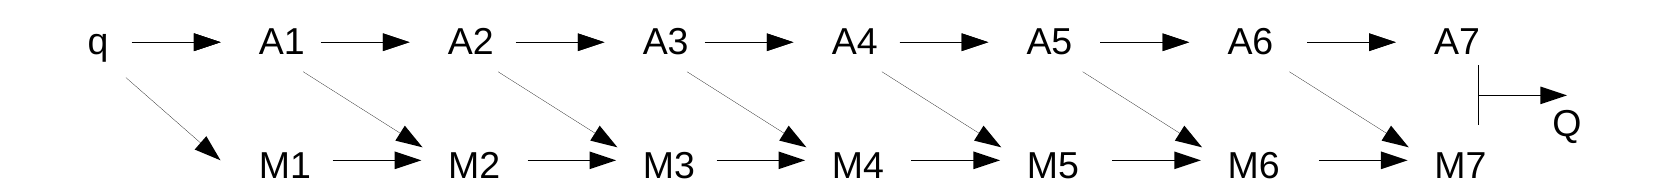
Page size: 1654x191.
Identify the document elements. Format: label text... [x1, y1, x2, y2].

text_box A5 [1011, 12, 1088, 70]
text_box M1 [244, 136, 326, 191]
text_box A6 [1212, 12, 1289, 70]
text_box A3 [628, 12, 704, 70]
text_box A4 [817, 12, 893, 70]
text_box A2 [433, 12, 509, 70]
text_box A7 [1419, 12, 1495, 70]
text_box M4 [817, 136, 899, 191]
text_box Q [1537, 95, 1597, 153]
text_box M2 [433, 136, 515, 191]
text_box M3 [628, 136, 710, 191]
text_box M6 [1212, 136, 1295, 191]
text_box M7 [1419, 136, 1502, 191]
text_box M5 [1012, 136, 1094, 191]
text_box q [72, 12, 124, 70]
text_box A1 [244, 12, 320, 70]
